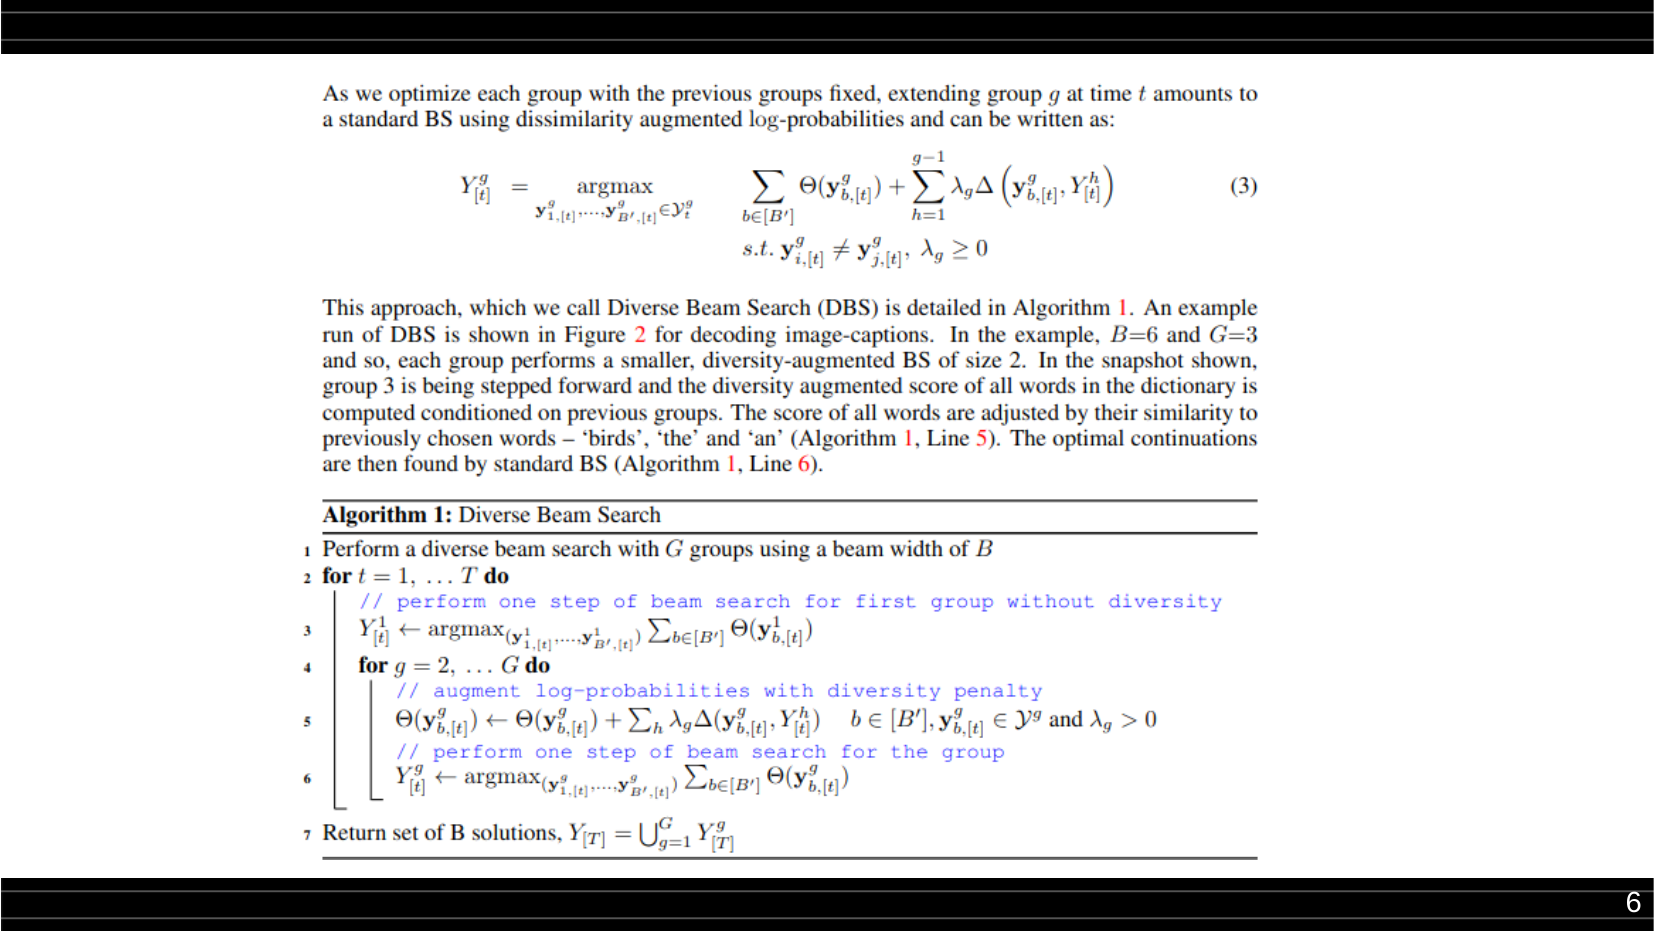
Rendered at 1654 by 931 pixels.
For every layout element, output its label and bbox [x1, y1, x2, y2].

picture [1, 0, 1654, 54]
picture [1, 878, 1654, 931]
picture [300, 74, 1323, 860]
